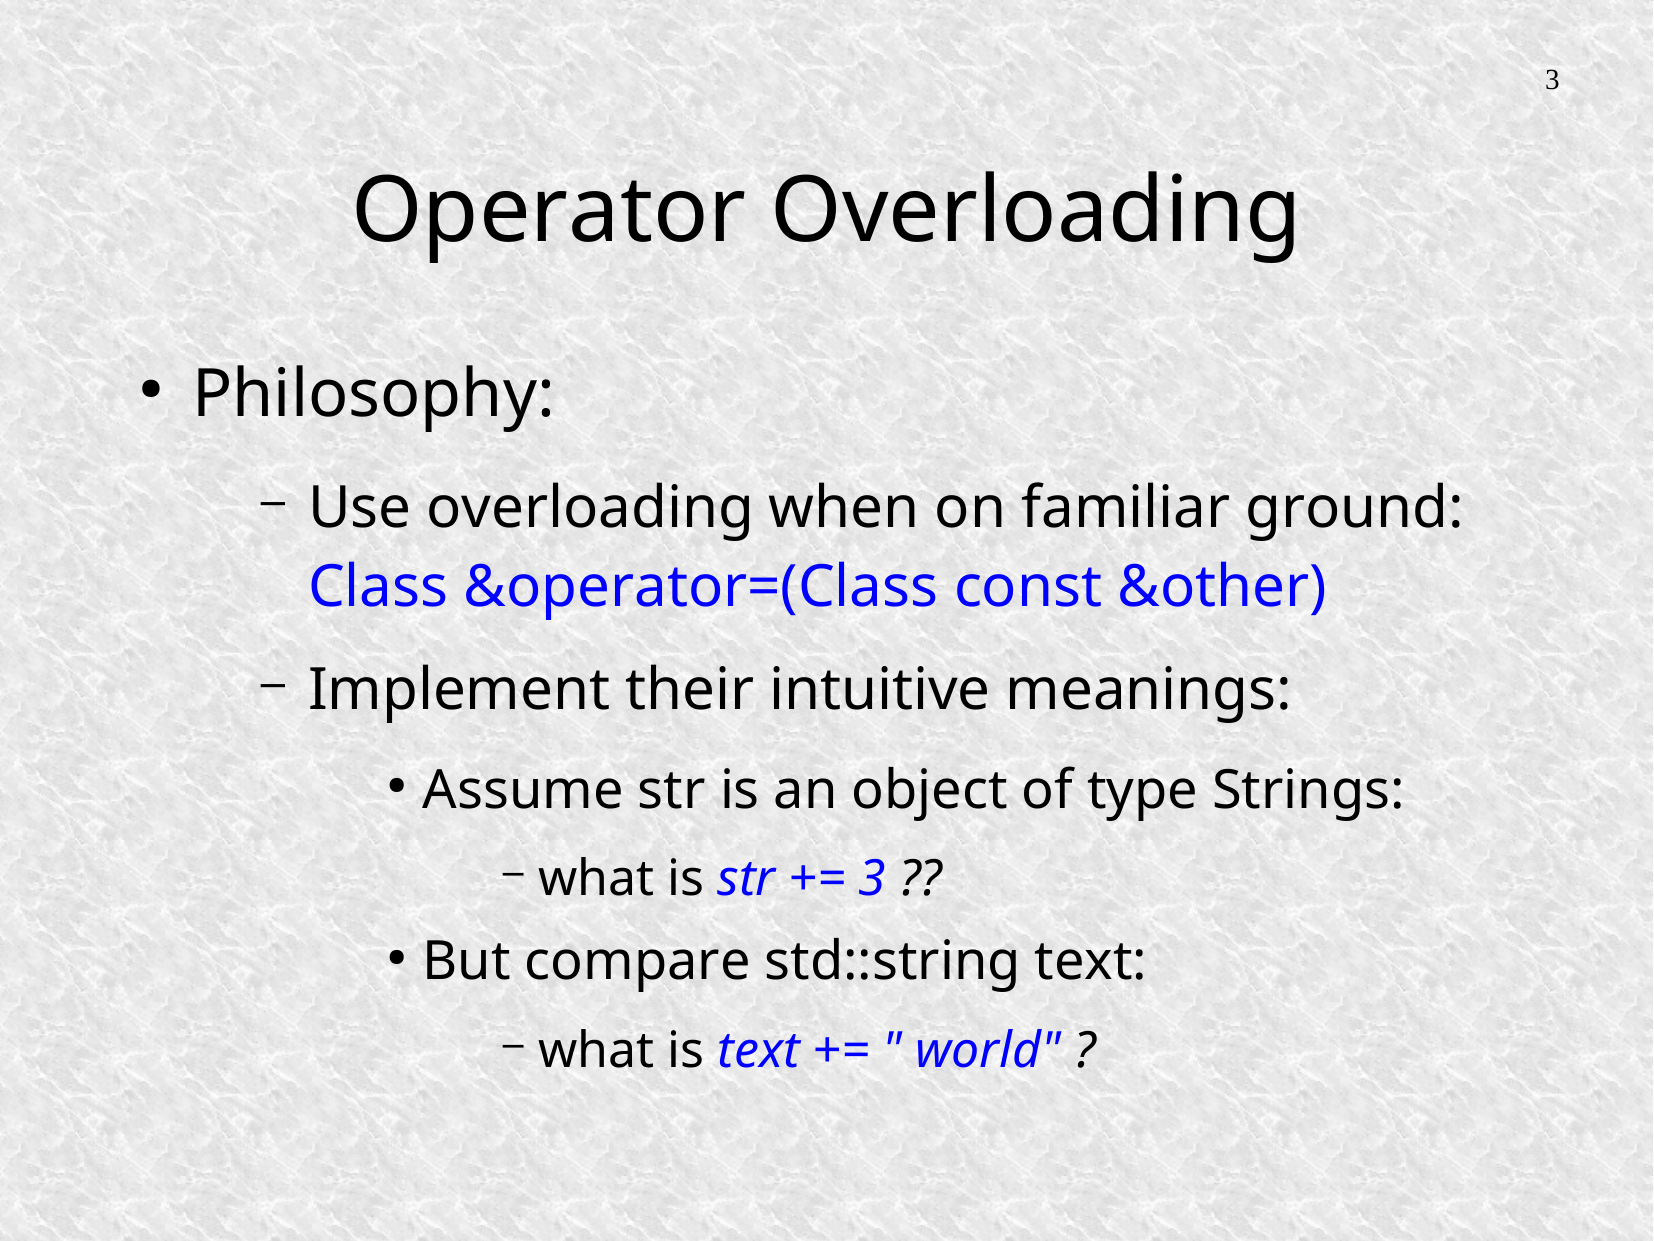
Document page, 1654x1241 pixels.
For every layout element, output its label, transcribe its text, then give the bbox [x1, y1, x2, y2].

picture [0, 0, 1654, 1241]
title Operator Overloading [121, 102, 1533, 311]
list Philosophy: Use overloading when on familiar ground: Class &operator=(Class const &other) Implement their intuitive meanings: Assume str is an object of type Strings: what is str += 3 ?? But compare std::string text: what is text += " world" ? [121, 344, 1533, 1127]
